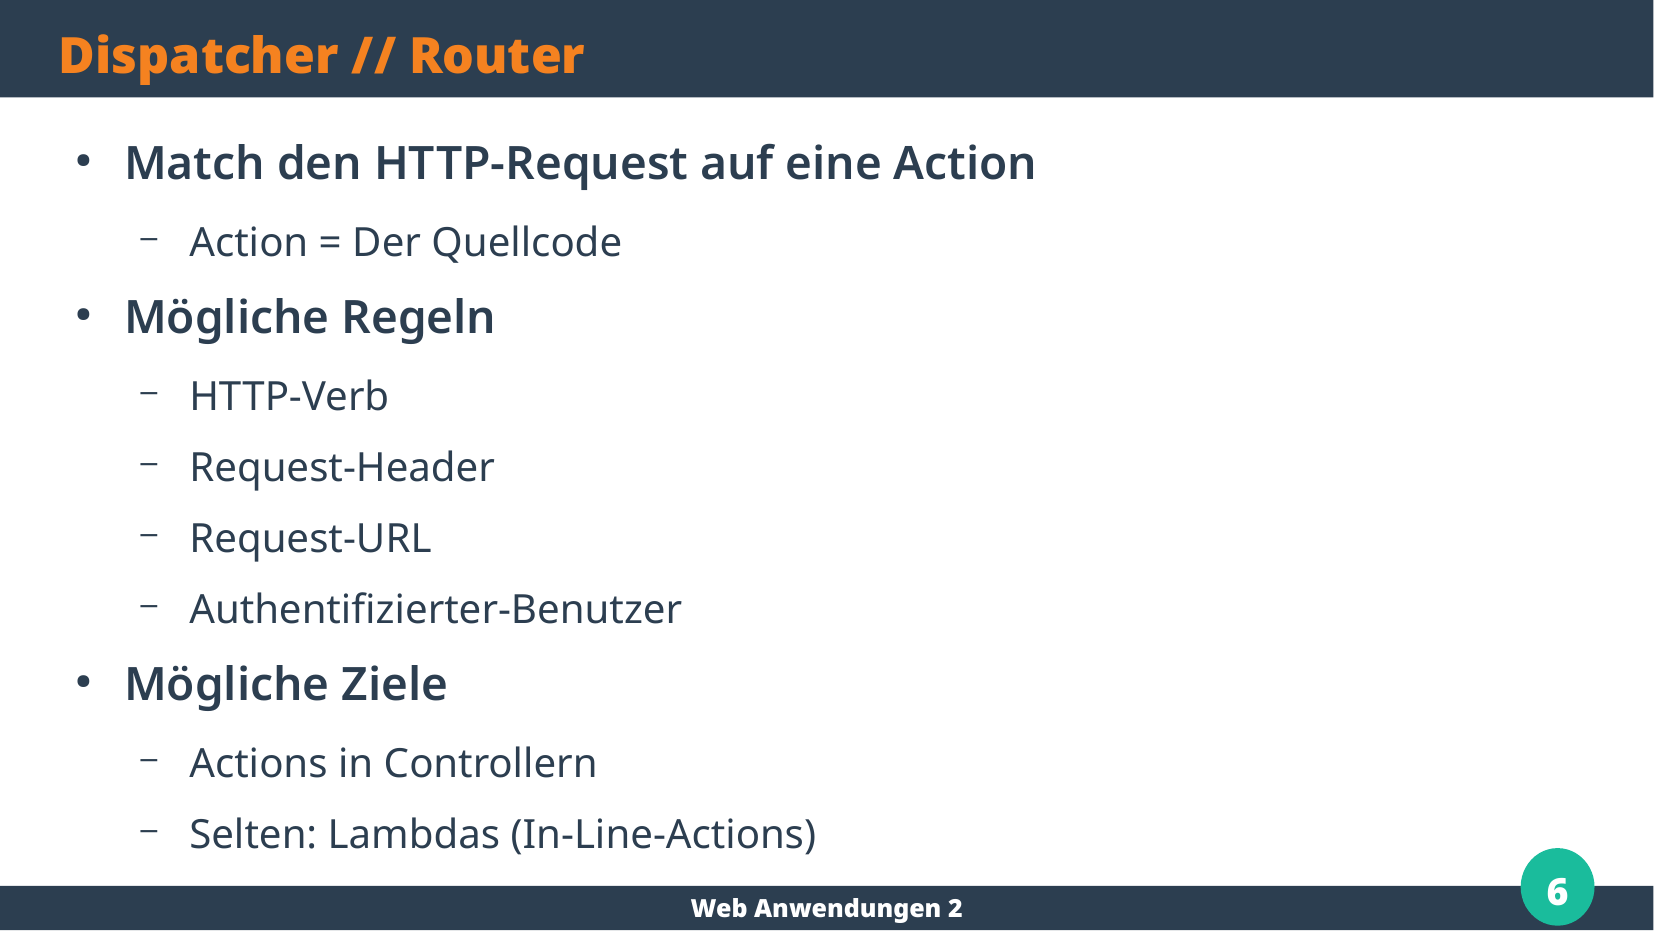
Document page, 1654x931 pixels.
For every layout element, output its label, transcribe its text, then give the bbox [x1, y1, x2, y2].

title Dispatcher // Router [59, 8, 1595, 89]
list Match den HTTP-Request auf eine Action Action = Der Quellcode Mögliche Regeln HTTP-Verb Request-Header Request-URL Authentifizierter-Benutzer Mögliche Ziele Actions in Controllern Selten: Lambdas (In-Line-Actions) [59, 129, 1595, 864]
